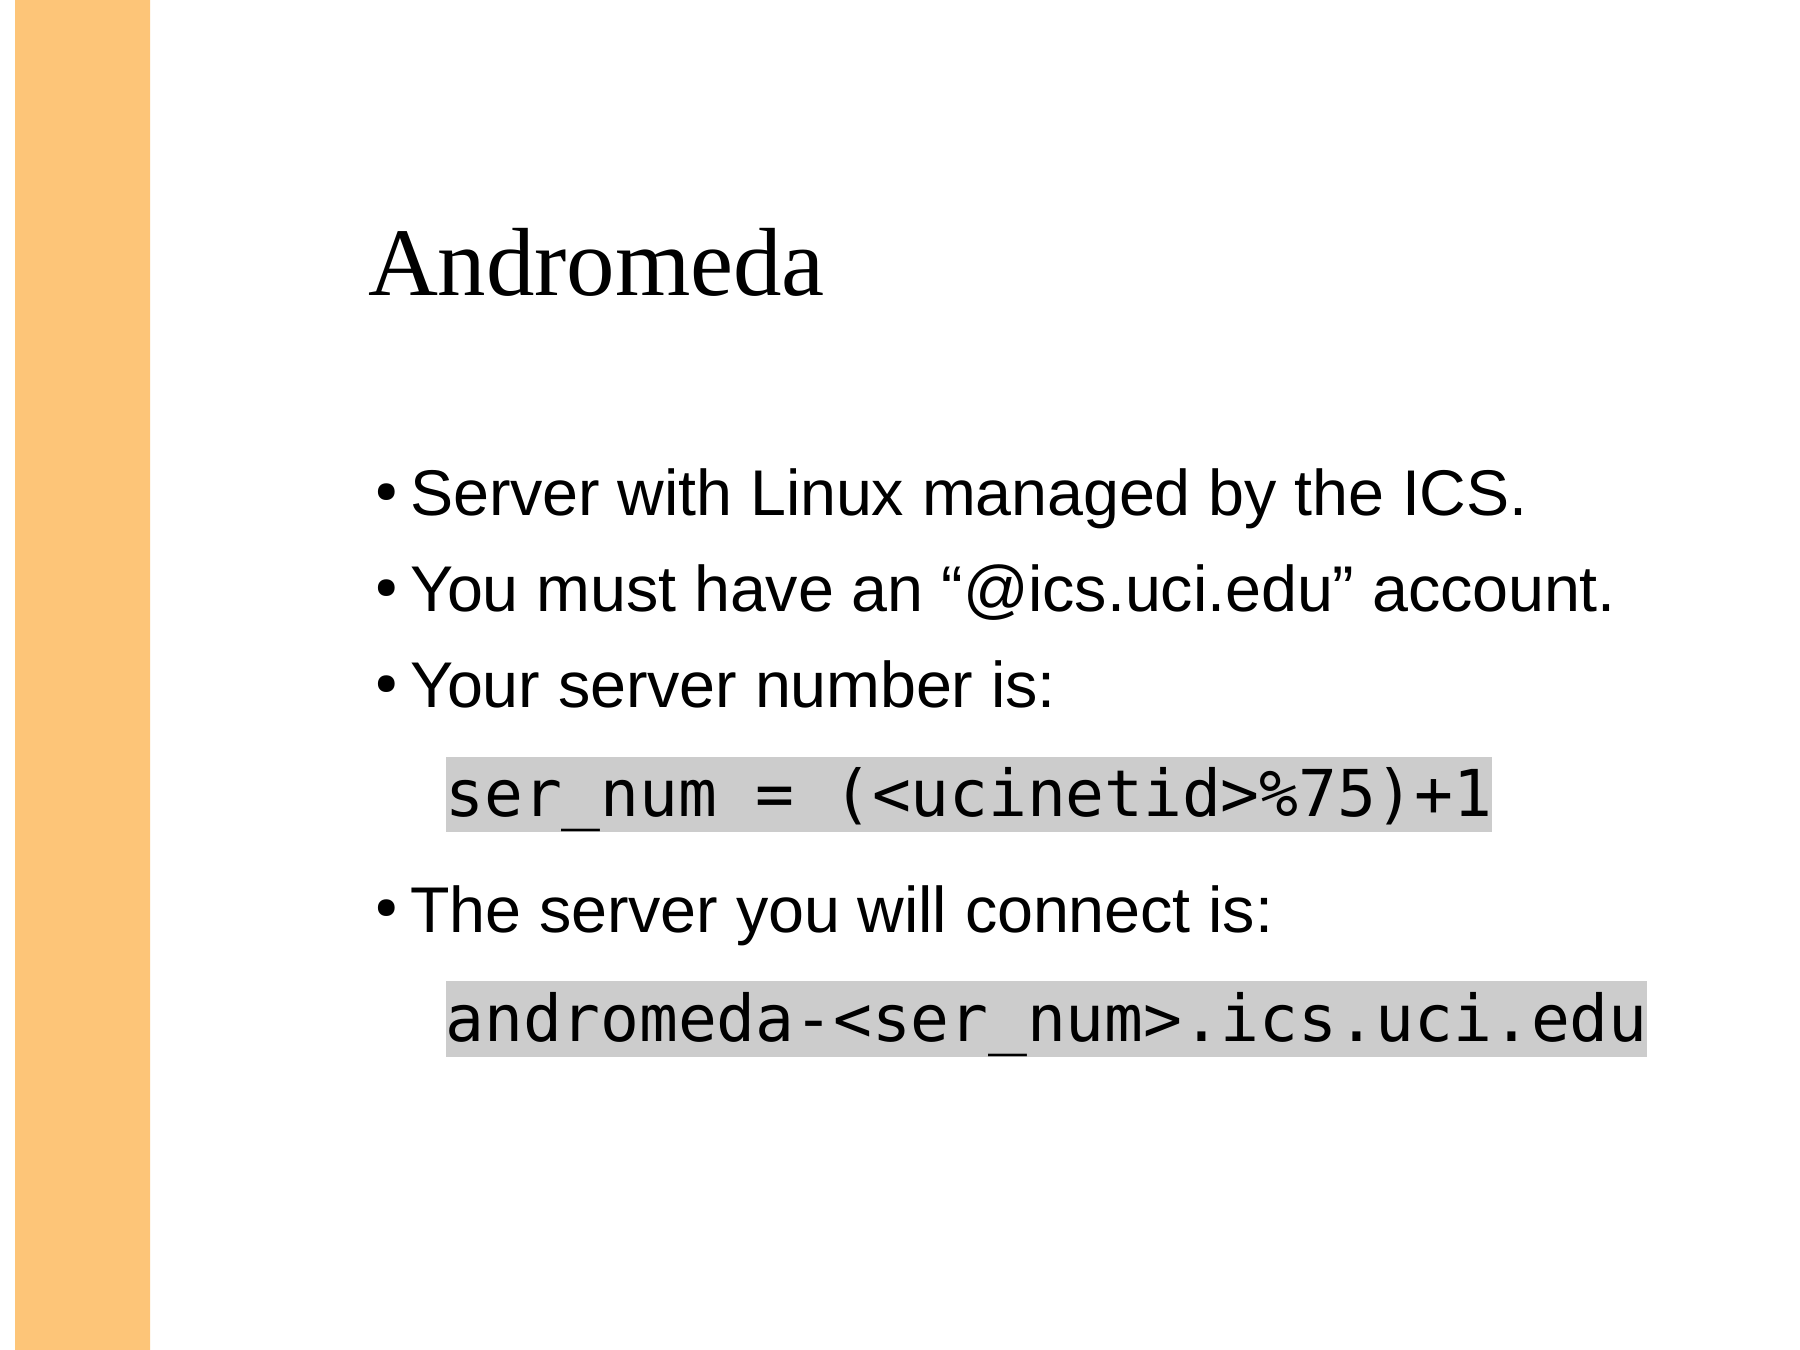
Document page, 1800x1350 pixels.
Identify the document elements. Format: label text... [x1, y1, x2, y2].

subtitle Andromeda [368, 208, 834, 317]
text_box Server with Linux managed by the ICS. You must have an “@ics.uci.edu” account. Your server number is: ser_num = (<ucinetid>%75)+1 The server you will connect is: andromeda-<ser_num>.ics.uci.edu [360, 449, 1666, 1081]
